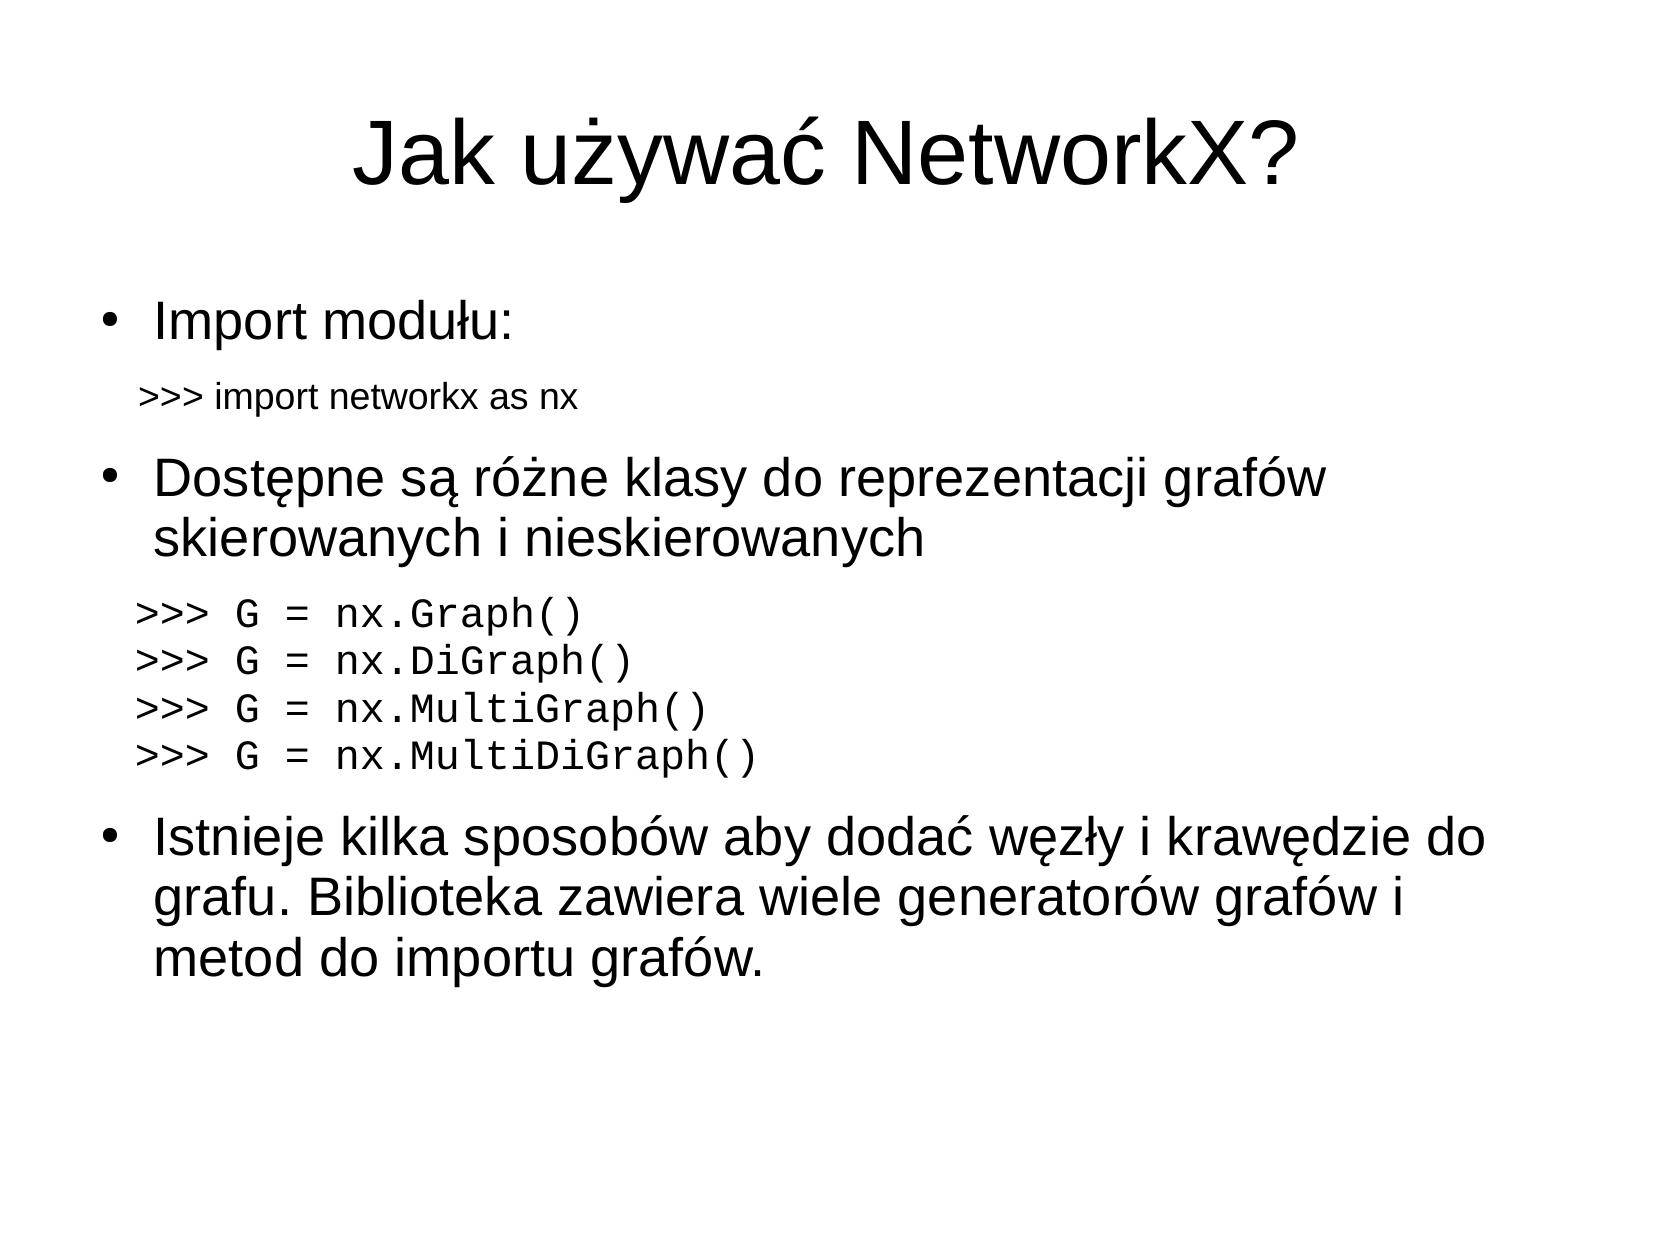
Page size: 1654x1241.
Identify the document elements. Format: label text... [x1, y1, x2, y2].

text_box >>> G = nx.Graph() >>> G = nx.DiGraph() >>> G = nx.MultiGraph() >>> G = nx.MultiDiGraph() [120, 585, 1396, 1010]
title Jak używać NetworkX? [82, 49, 1571, 257]
list Import modułu: >>> import networkx as nx Dostępne są różne klasy do reprezentacji grafów skierowanych i nieskierowanych Istnieje kilka sposobów aby dodać węzły i krawędzie do grafu. Biblioteka zawiera wiele generatorów grafów i metod do importu grafów. [82, 290, 1571, 1010]
